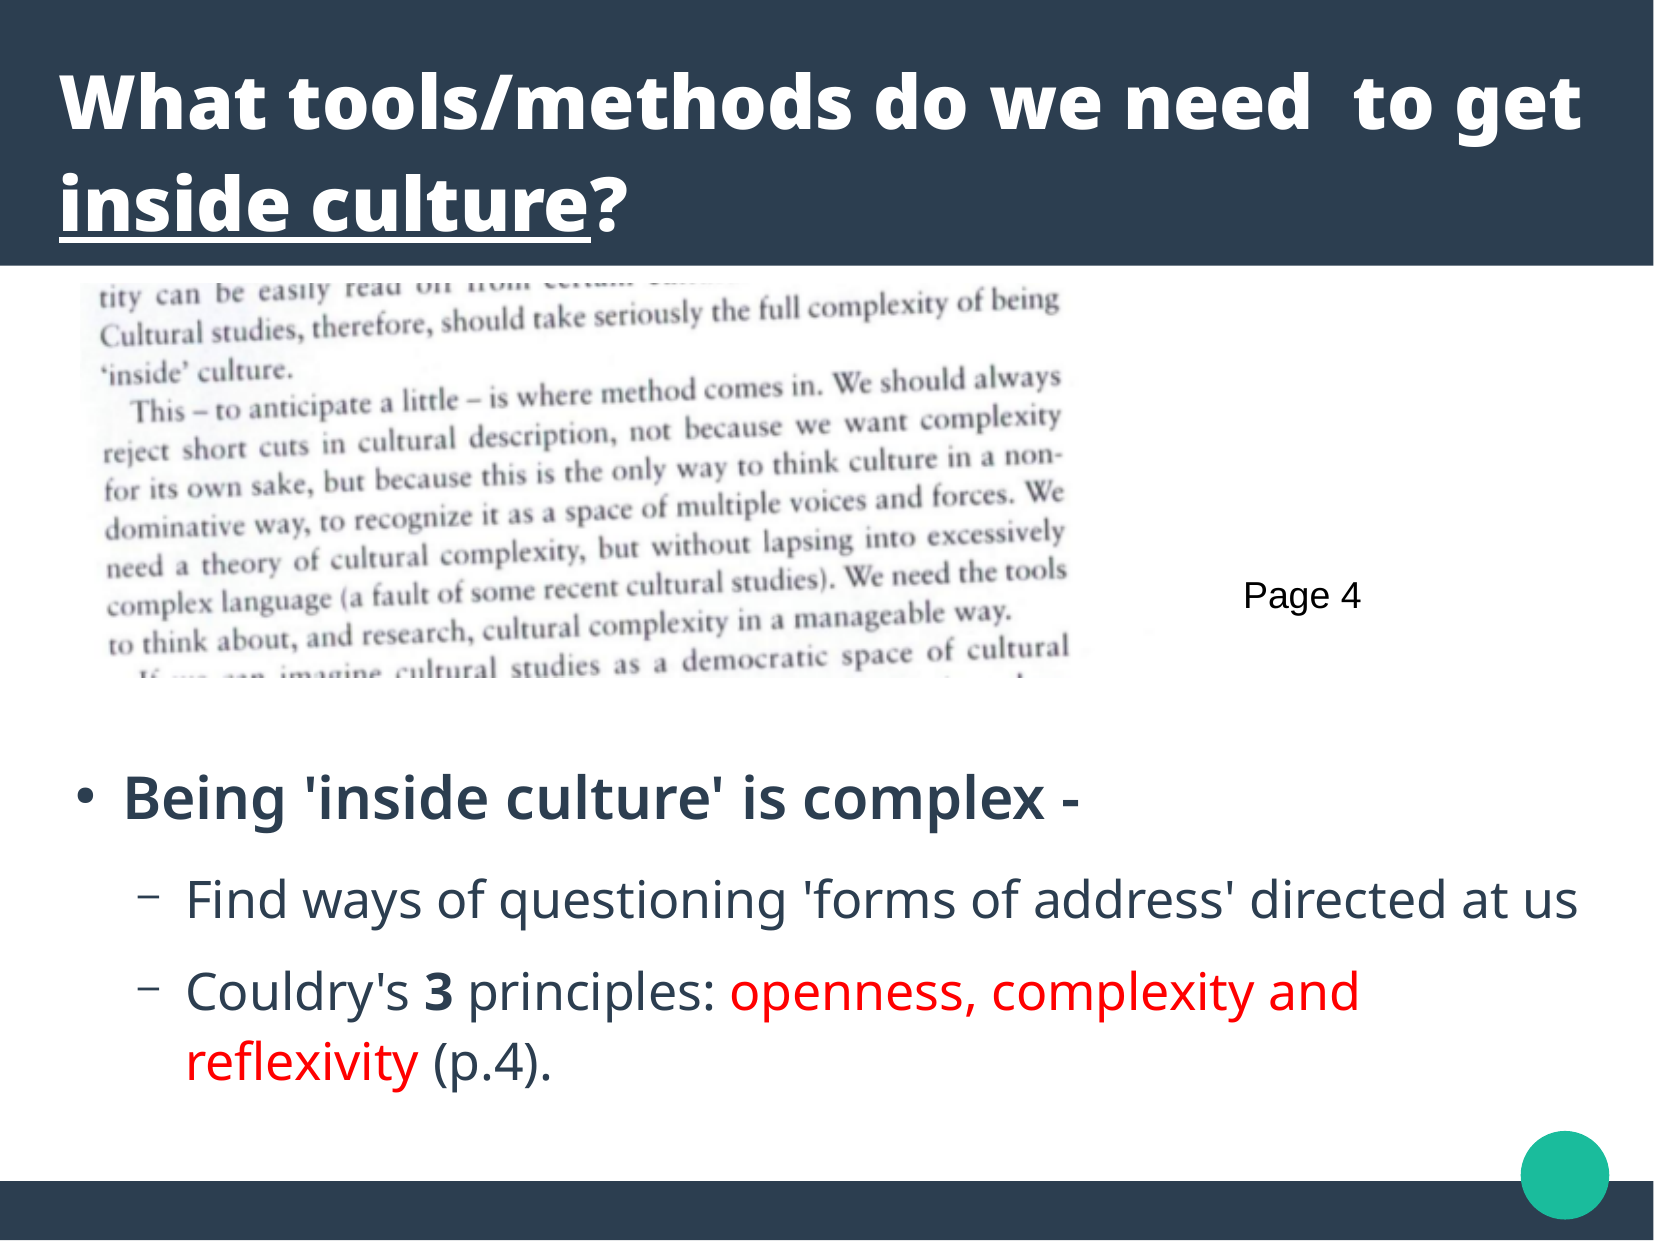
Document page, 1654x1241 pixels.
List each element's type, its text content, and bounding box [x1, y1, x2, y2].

title What tools/methods do we need to get inside culture? [59, 49, 1595, 207]
text_box Page 4 [1228, 566, 1377, 641]
picture [80, 283, 1158, 678]
list Being 'inside culture' is complex - Find ways of questioning 'forms of address' directed at us Couldry's 3 principles: openness, complexity and reflexivity (p.4). [59, 756, 1595, 1151]
